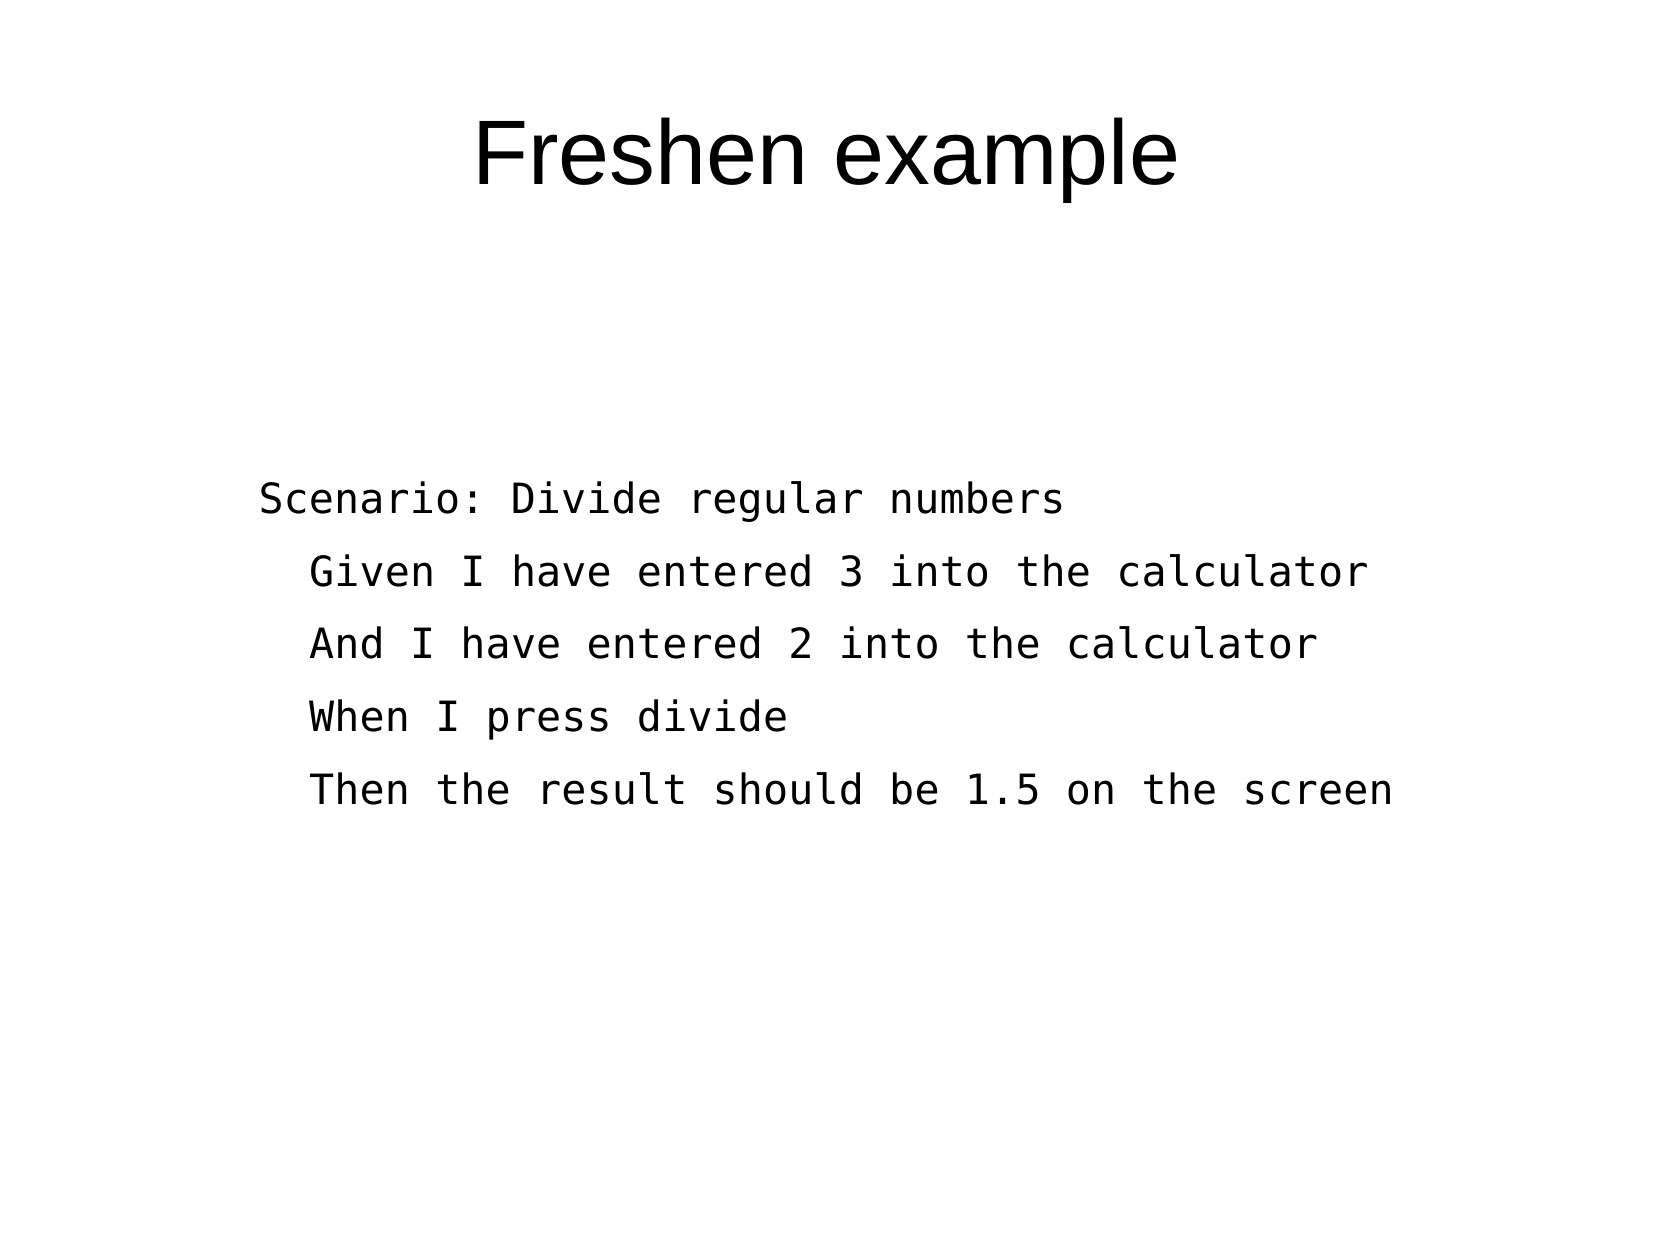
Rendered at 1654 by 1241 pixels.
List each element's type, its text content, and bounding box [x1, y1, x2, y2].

title Freshen example [82, 49, 1571, 257]
text_box Scenario: Divide regular numbers Given I have entered 3 into the calculator And I have entered 2 into the calculator When I press divide Then the result should be 1.5 on the screen [243, 443, 1410, 798]
